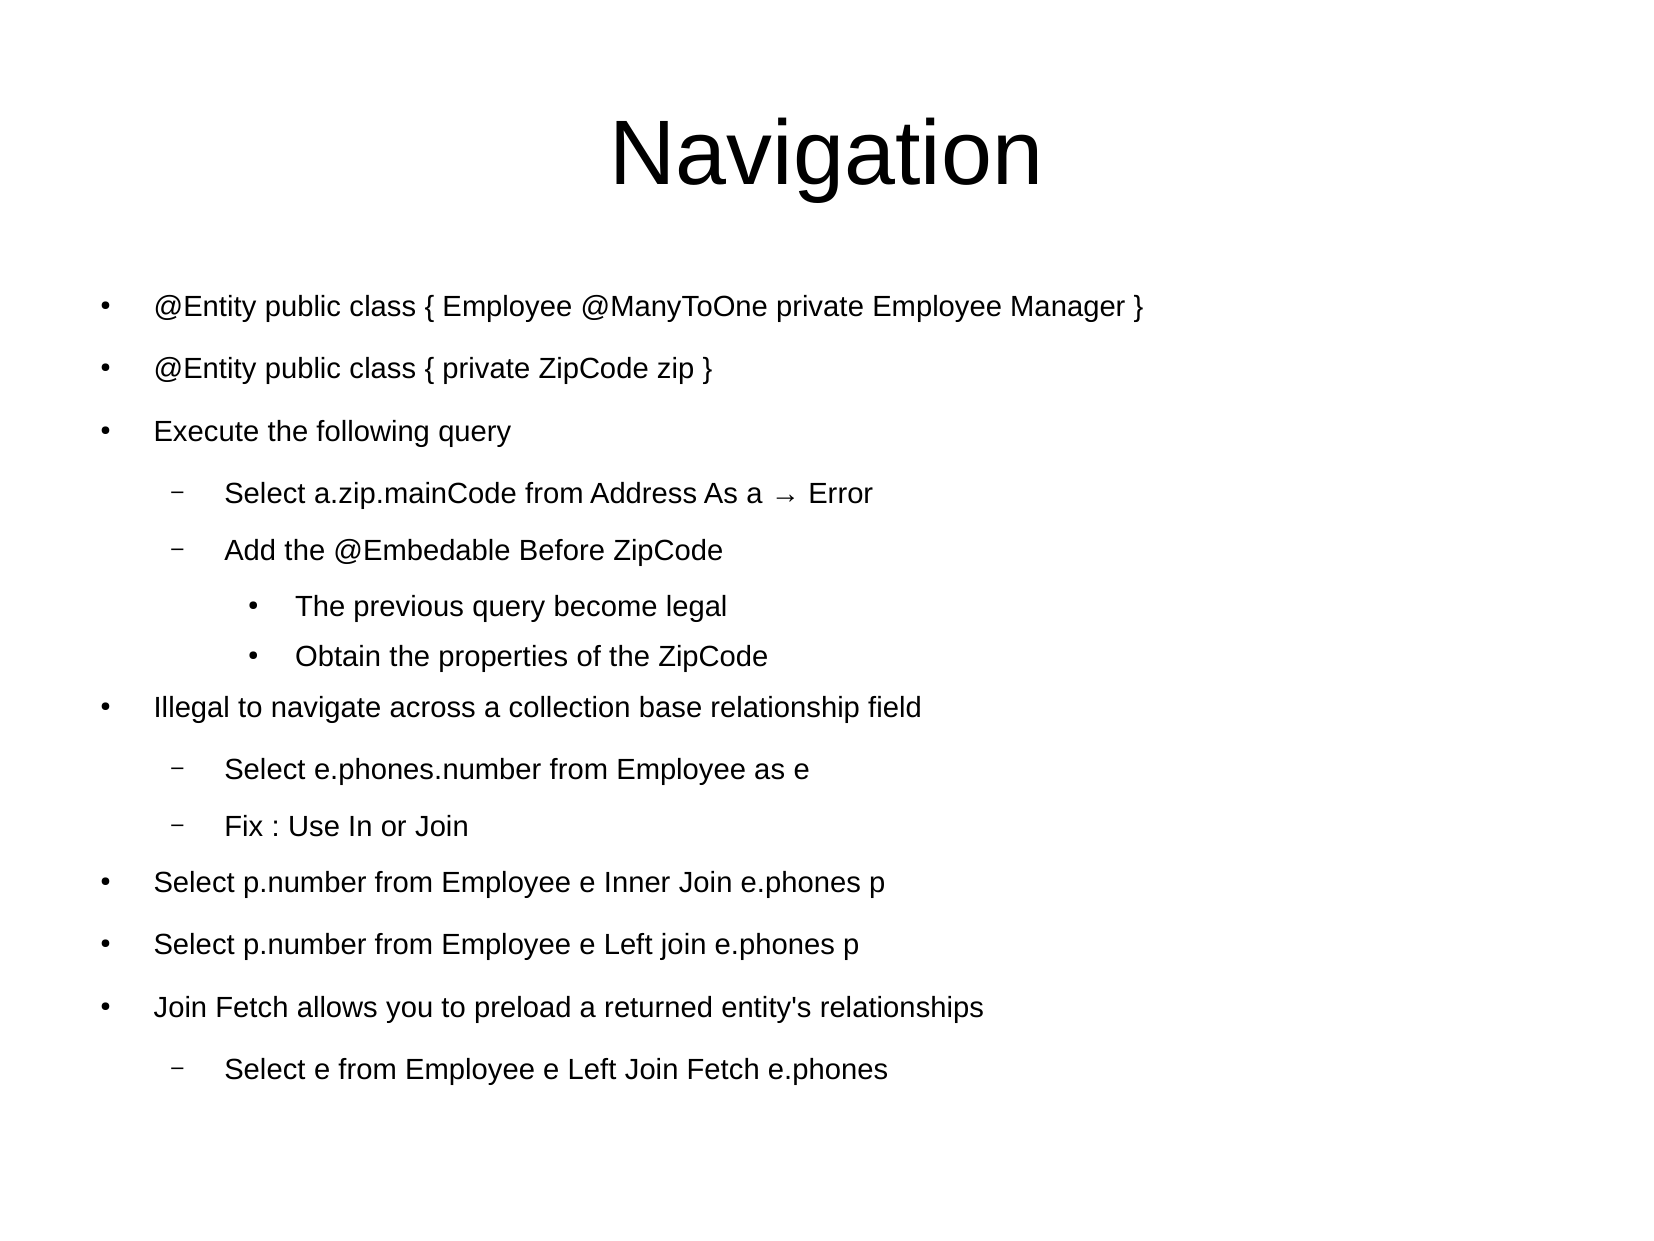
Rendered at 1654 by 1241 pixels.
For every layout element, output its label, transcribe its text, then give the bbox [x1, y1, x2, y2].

title Navigation [82, 49, 1571, 257]
list @Entity public class { Employee @ManyToOne private Employee Manager } @Entity public class { private ZipCode zip } Execute the following query Select a.zip.mainCode from Address As a → Error Add the @Embedable Before ZipCode The previous query become legal Obtain the properties of the ZipCode Illegal to navigate across a collection base relationship field Select e.phones.number from Employee as e Fix : Use In or Join Select p.number from Employee e Inner Join e.phones p Select p.number from Employee e Left join e.phones p Join Fetch allows you to preload a returned entity's relationships Select e from Employee e Left Join Fetch e.phones [82, 290, 1538, 1156]
